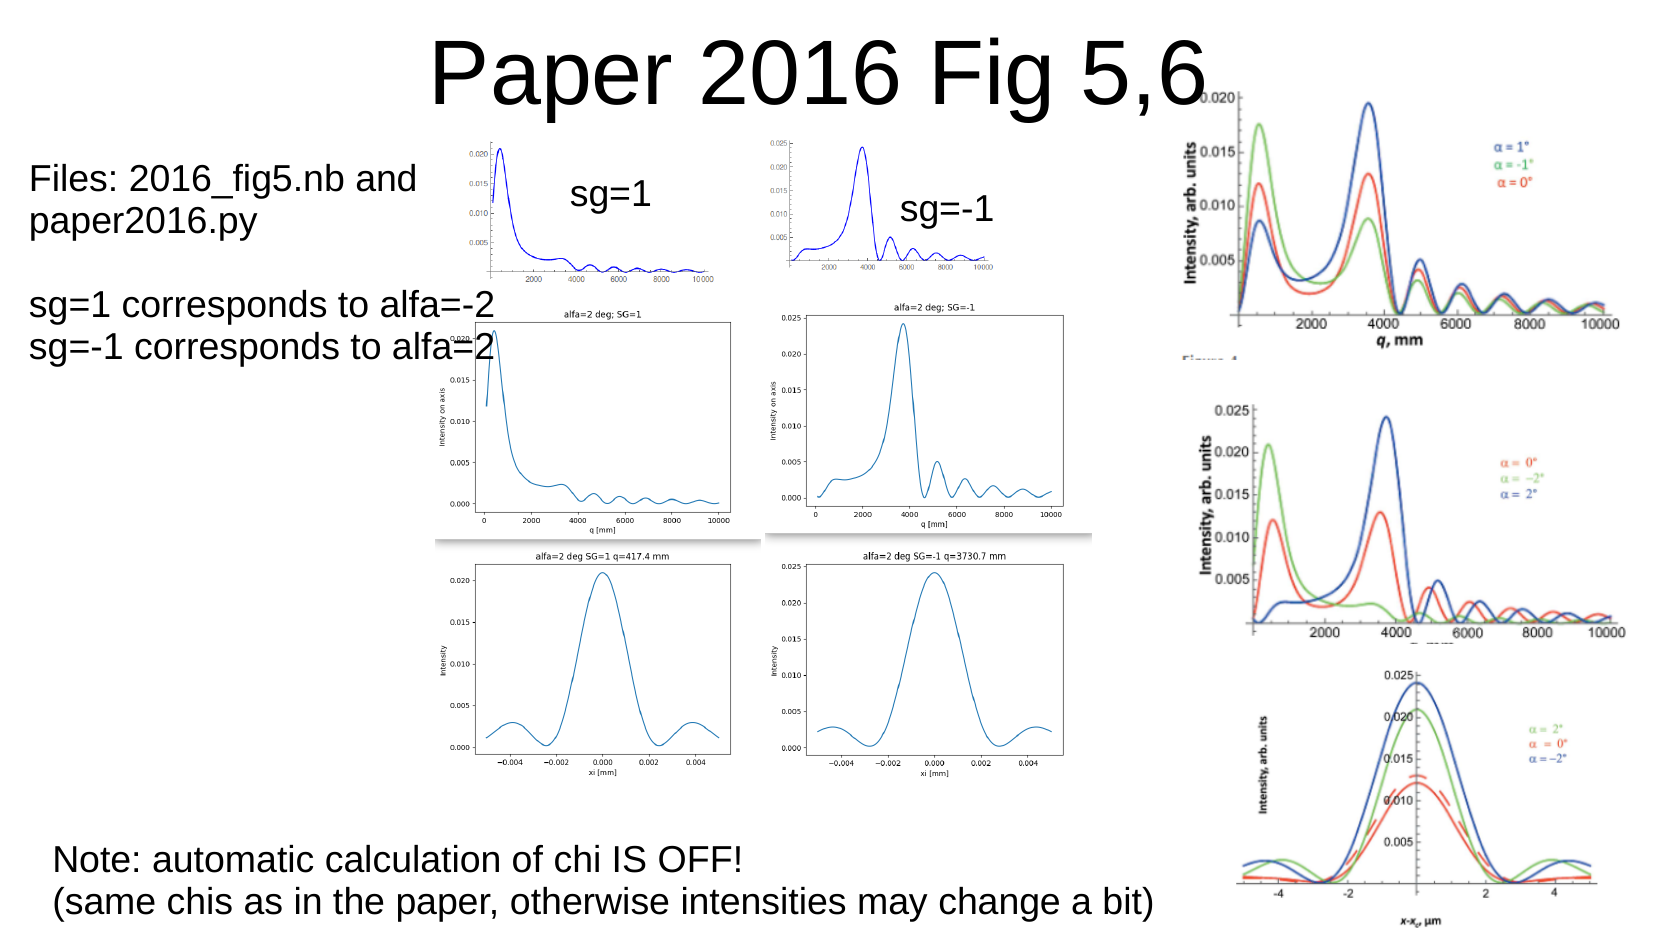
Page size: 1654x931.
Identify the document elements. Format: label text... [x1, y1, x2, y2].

picture [462, 137, 724, 289]
picture [1190, 388, 1636, 928]
title Paper 2016 Fig 5,6 [75, 0, 1564, 151]
text_box sg=-1 [885, 180, 1010, 237]
text_box Note: automatic calculation of chi IS OFF! (same chis as in the paper, otherwise intensities may change a bit) [37, 831, 1171, 931]
picture [1155, 59, 1640, 361]
text_box sg=1 [555, 165, 667, 222]
picture [765, 134, 1000, 276]
text_box Files: 2016_fig5.nb and paper2016.py sg=1 corresponds to alfa=-2 sg=-1 corresponds to alfa=2 [14, 150, 511, 375]
picture [435, 306, 761, 781]
picture [765, 287, 1092, 781]
